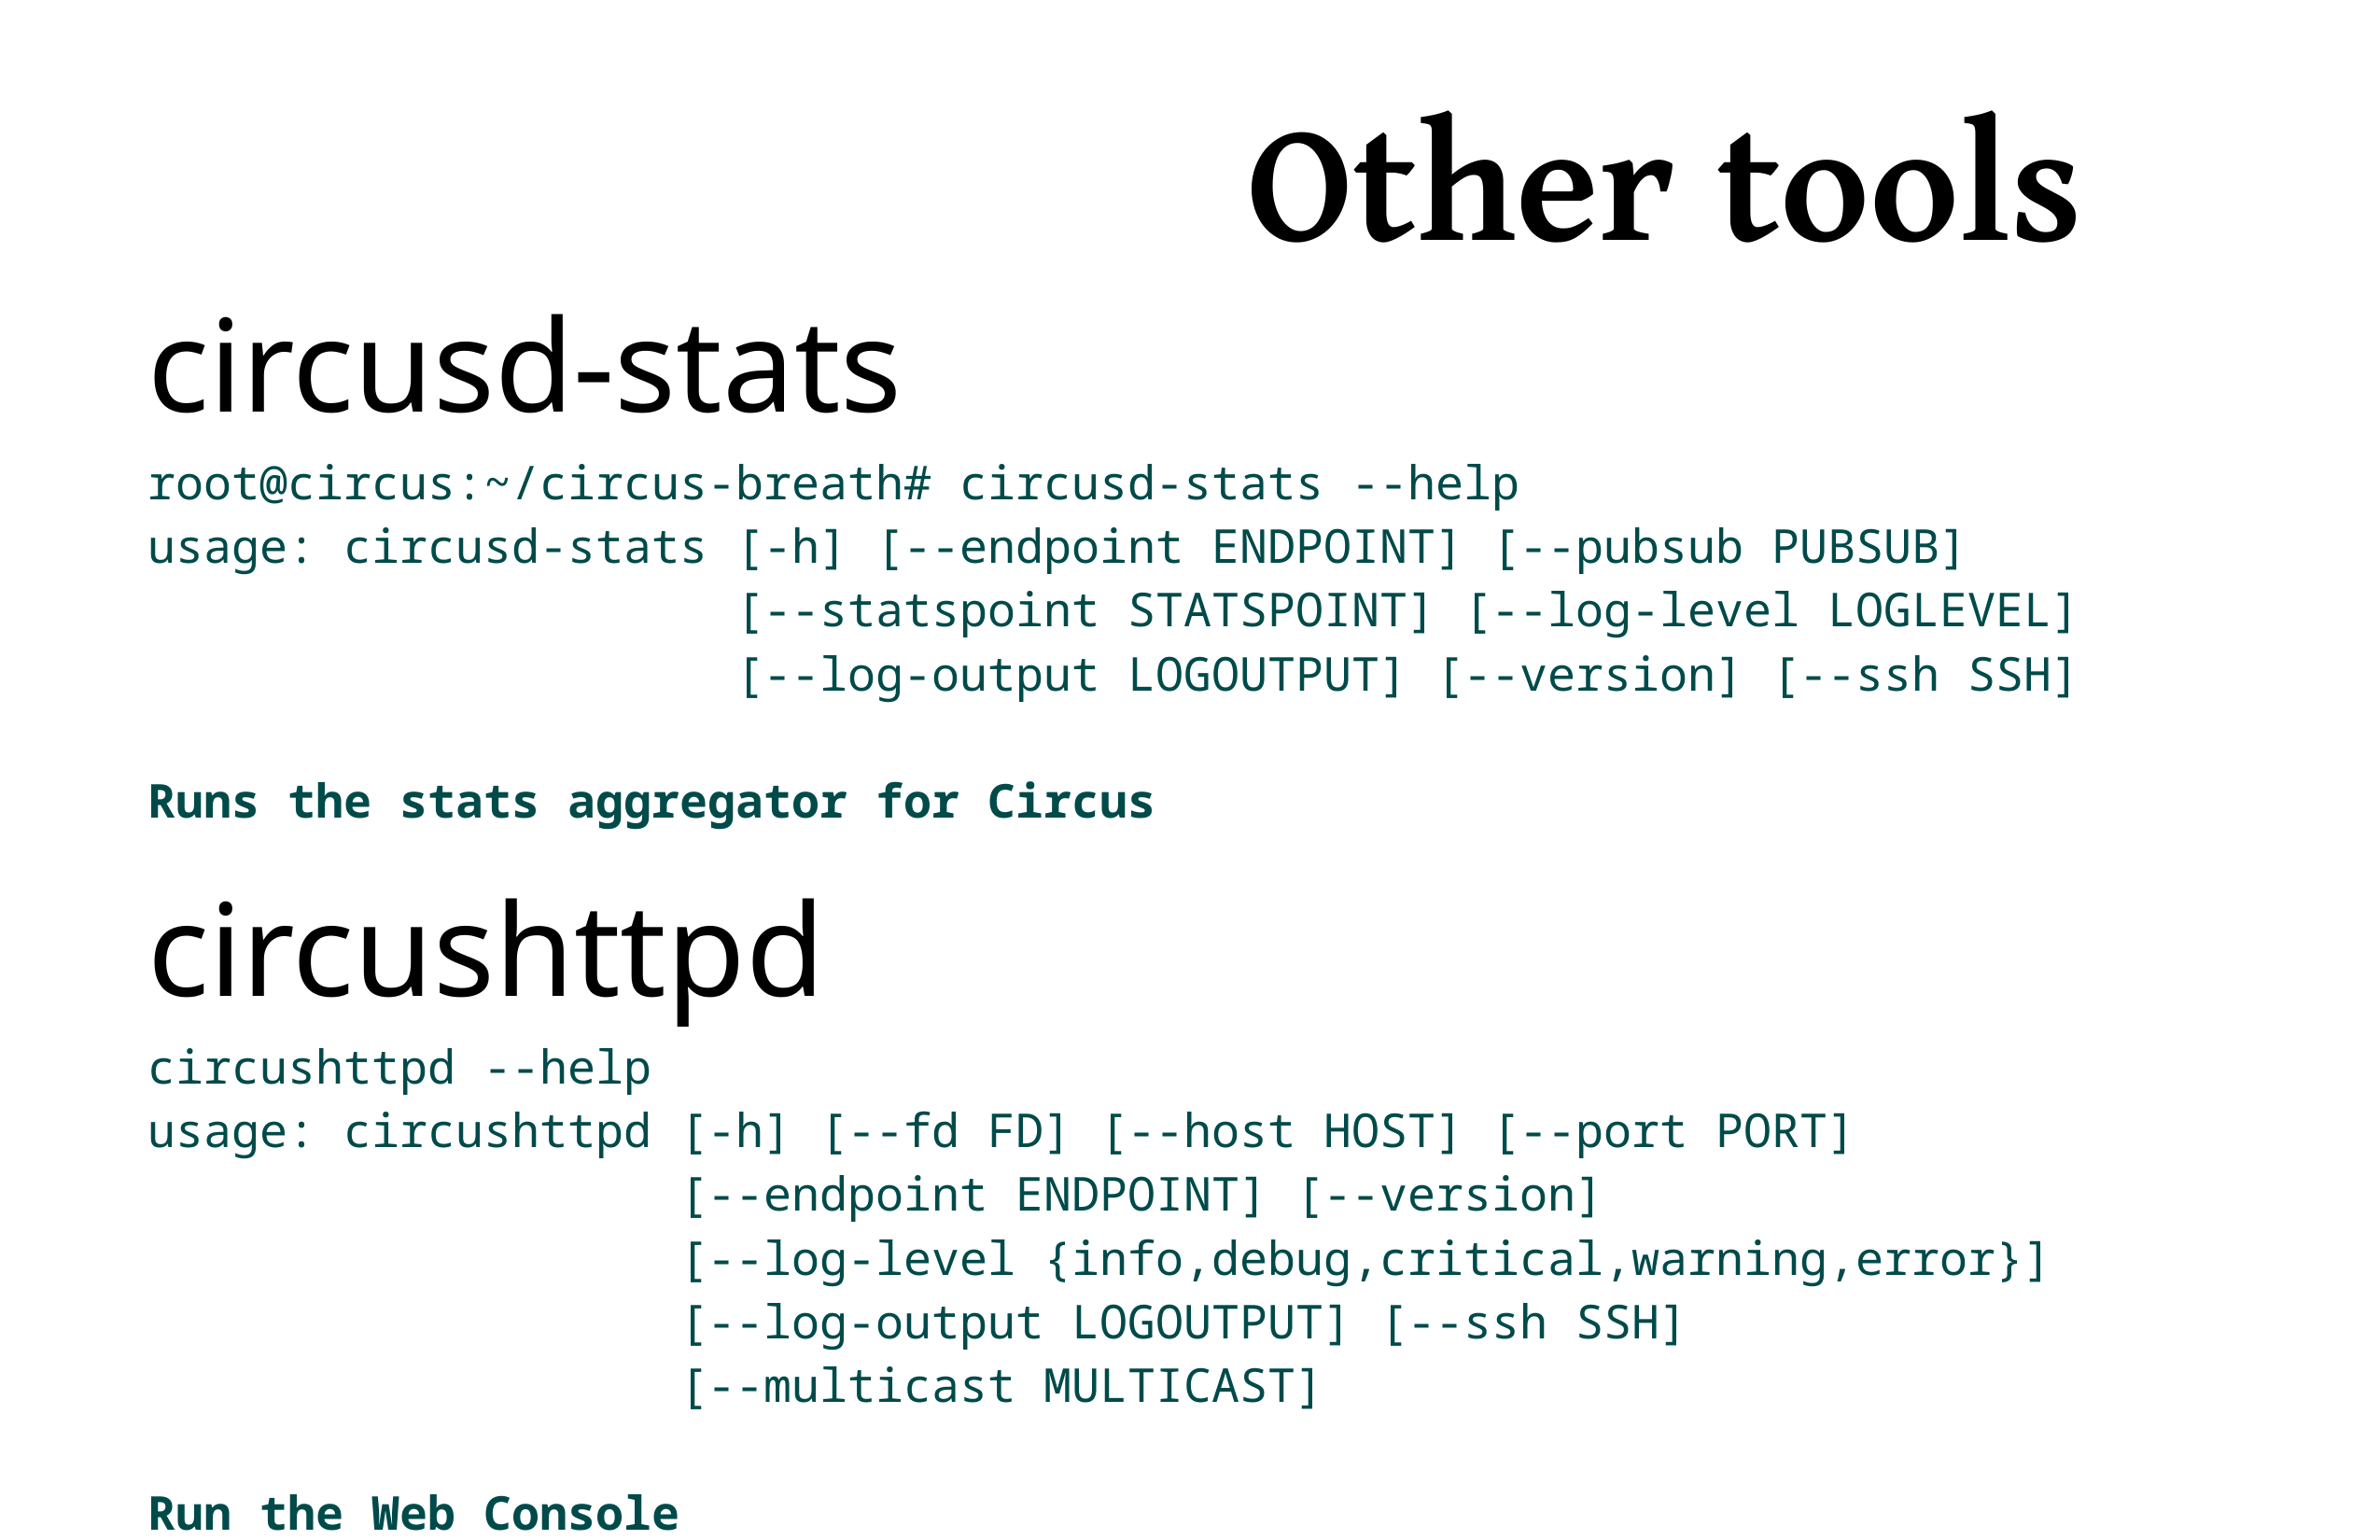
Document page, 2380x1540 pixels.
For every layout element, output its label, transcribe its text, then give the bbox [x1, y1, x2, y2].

text_box circusd-stats root@circus:~/circus-breath# circusd-stats --help usage: circusd-stats [-h] [--endpoint ENDPOINT] [--pubsub PUBSUB] [--statspoint STATSPOINT] [--log-level LOGLEVEL] [--log-output LOGOUTPUT] [--version] [--ssh SSH] Runs the stats aggregator for Circus [133, 268, 1772, 777]
text_box circushttpd circushttpd --help usage: circushttpd [-h] [--fd FD] [--host HOST] [--port PORT] [--endpoint ENDPOINT] [--version] [--log-level {info,debug,critical,warning,error}] [--log-output LOGOUTPUT] [--ssh SSH] [--multicast MULTICAST] Run the Web Console [133, 852, 1748, 1384]
text_box Other tools [1233, 84, 2098, 297]
